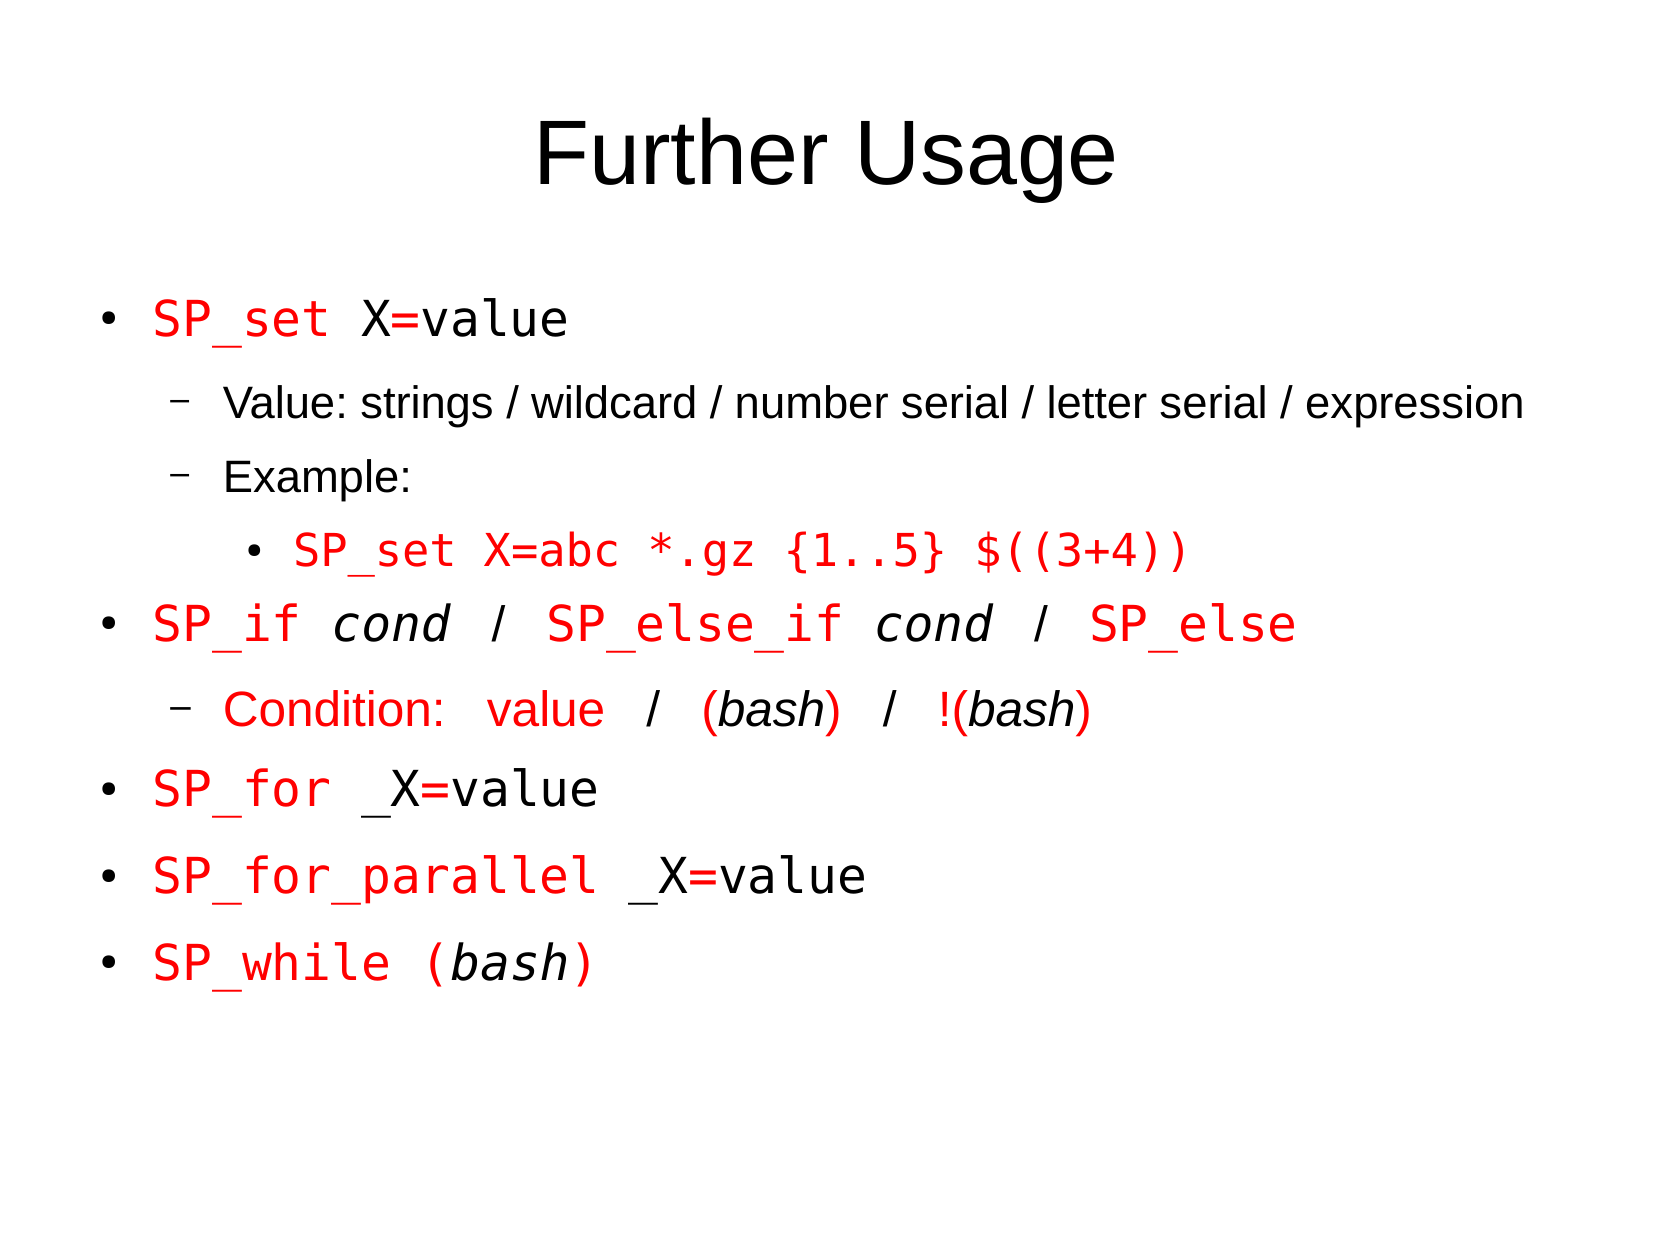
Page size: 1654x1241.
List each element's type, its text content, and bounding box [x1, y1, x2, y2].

list SP_set X=value Value: strings / wildcard / number serial / letter serial / expression Example: SP_set X=abc *.gz {1..5} $((3+4)) SP_if cond / SP_else_if cond / SP_else Condition: value / (bash) / !(bash) SP_for _X=value SP_for_parallel _X=value SP_while (bash) [82, 290, 1538, 1010]
title Further Usage [82, 49, 1571, 257]
